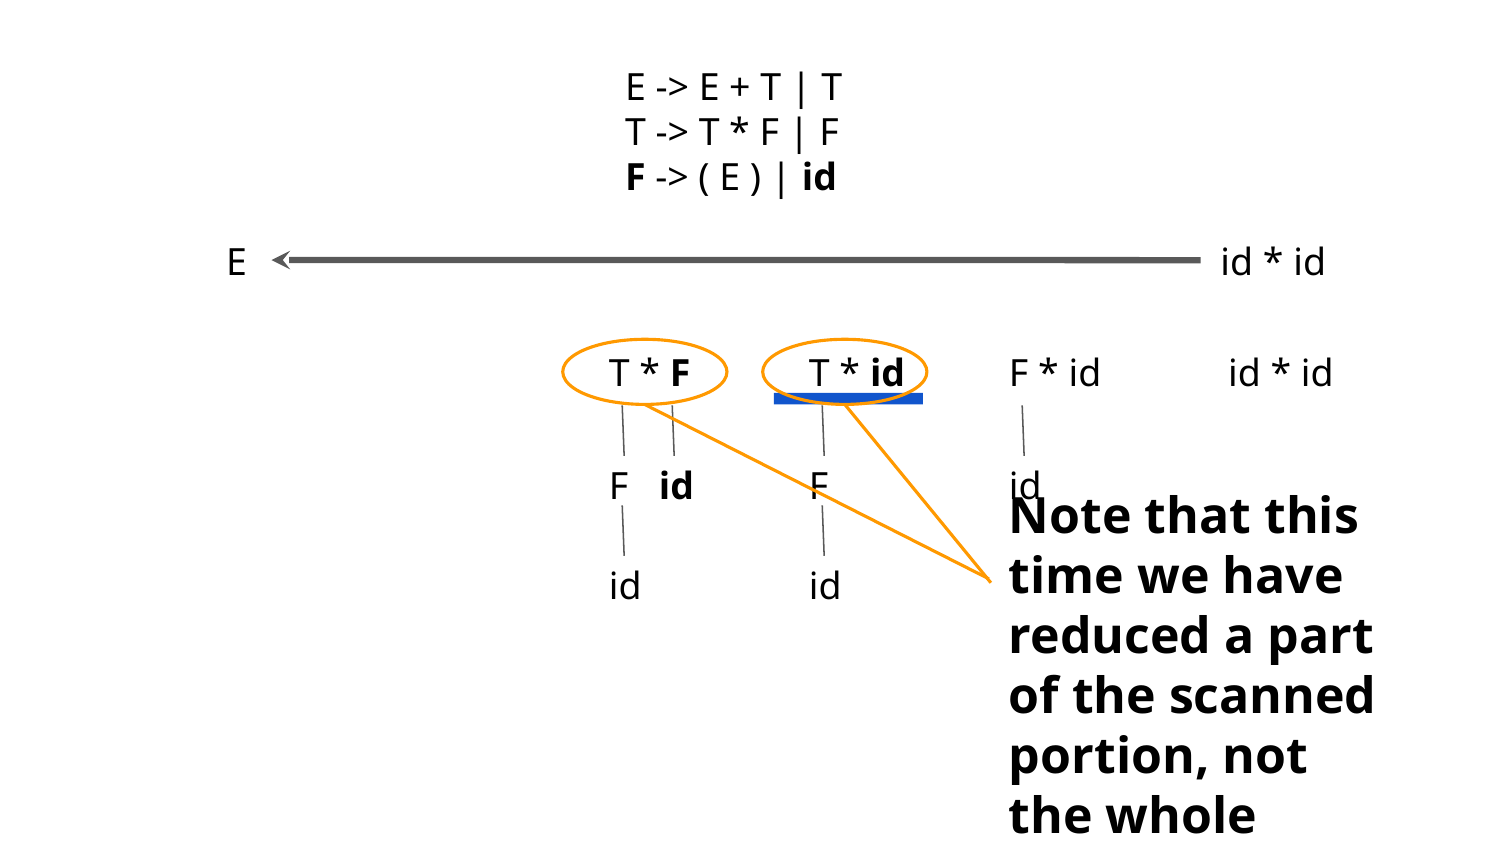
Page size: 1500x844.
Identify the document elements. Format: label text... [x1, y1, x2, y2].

text_box F [886, 451, 940, 516]
text_box id [1059, 511, 1070, 517]
text_box id [793, 551, 940, 617]
text_box T * F [593, 339, 614, 344]
text_box [873, 392, 923, 405]
text_box id [1019, 507, 1025, 517]
text_box T * F [593, 341, 725, 402]
text_box T * id [876, 339, 940, 405]
text_box Note that this time we have reduced a part of the scanned portion, not the whole [993, 630, 1395, 696]
text_box F [793, 451, 934, 517]
text_box T * F [593, 400, 616, 405]
text_box [773, 392, 816, 405]
text_box id [993, 451, 1140, 517]
text_box id [1023, 481, 1035, 497]
text_box id [1112, 511, 1122, 516]
text_box id [593, 551, 740, 617]
text_box F * id [993, 339, 1140, 405]
text_box F [793, 482, 861, 517]
text_box id [643, 451, 727, 517]
text_box T * id [793, 341, 925, 392]
text_box F [593, 451, 643, 517]
text_box T * F [673, 339, 740, 405]
text_box E [201, 227, 272, 293]
text_box E -> E + T | T T -> T * F | F F -> ( E ) | id [610, 47, 961, 113]
text_box id * id [1213, 339, 1359, 405]
text_box id * id [1200, 227, 1347, 293]
text_box [787, 392, 903, 402]
